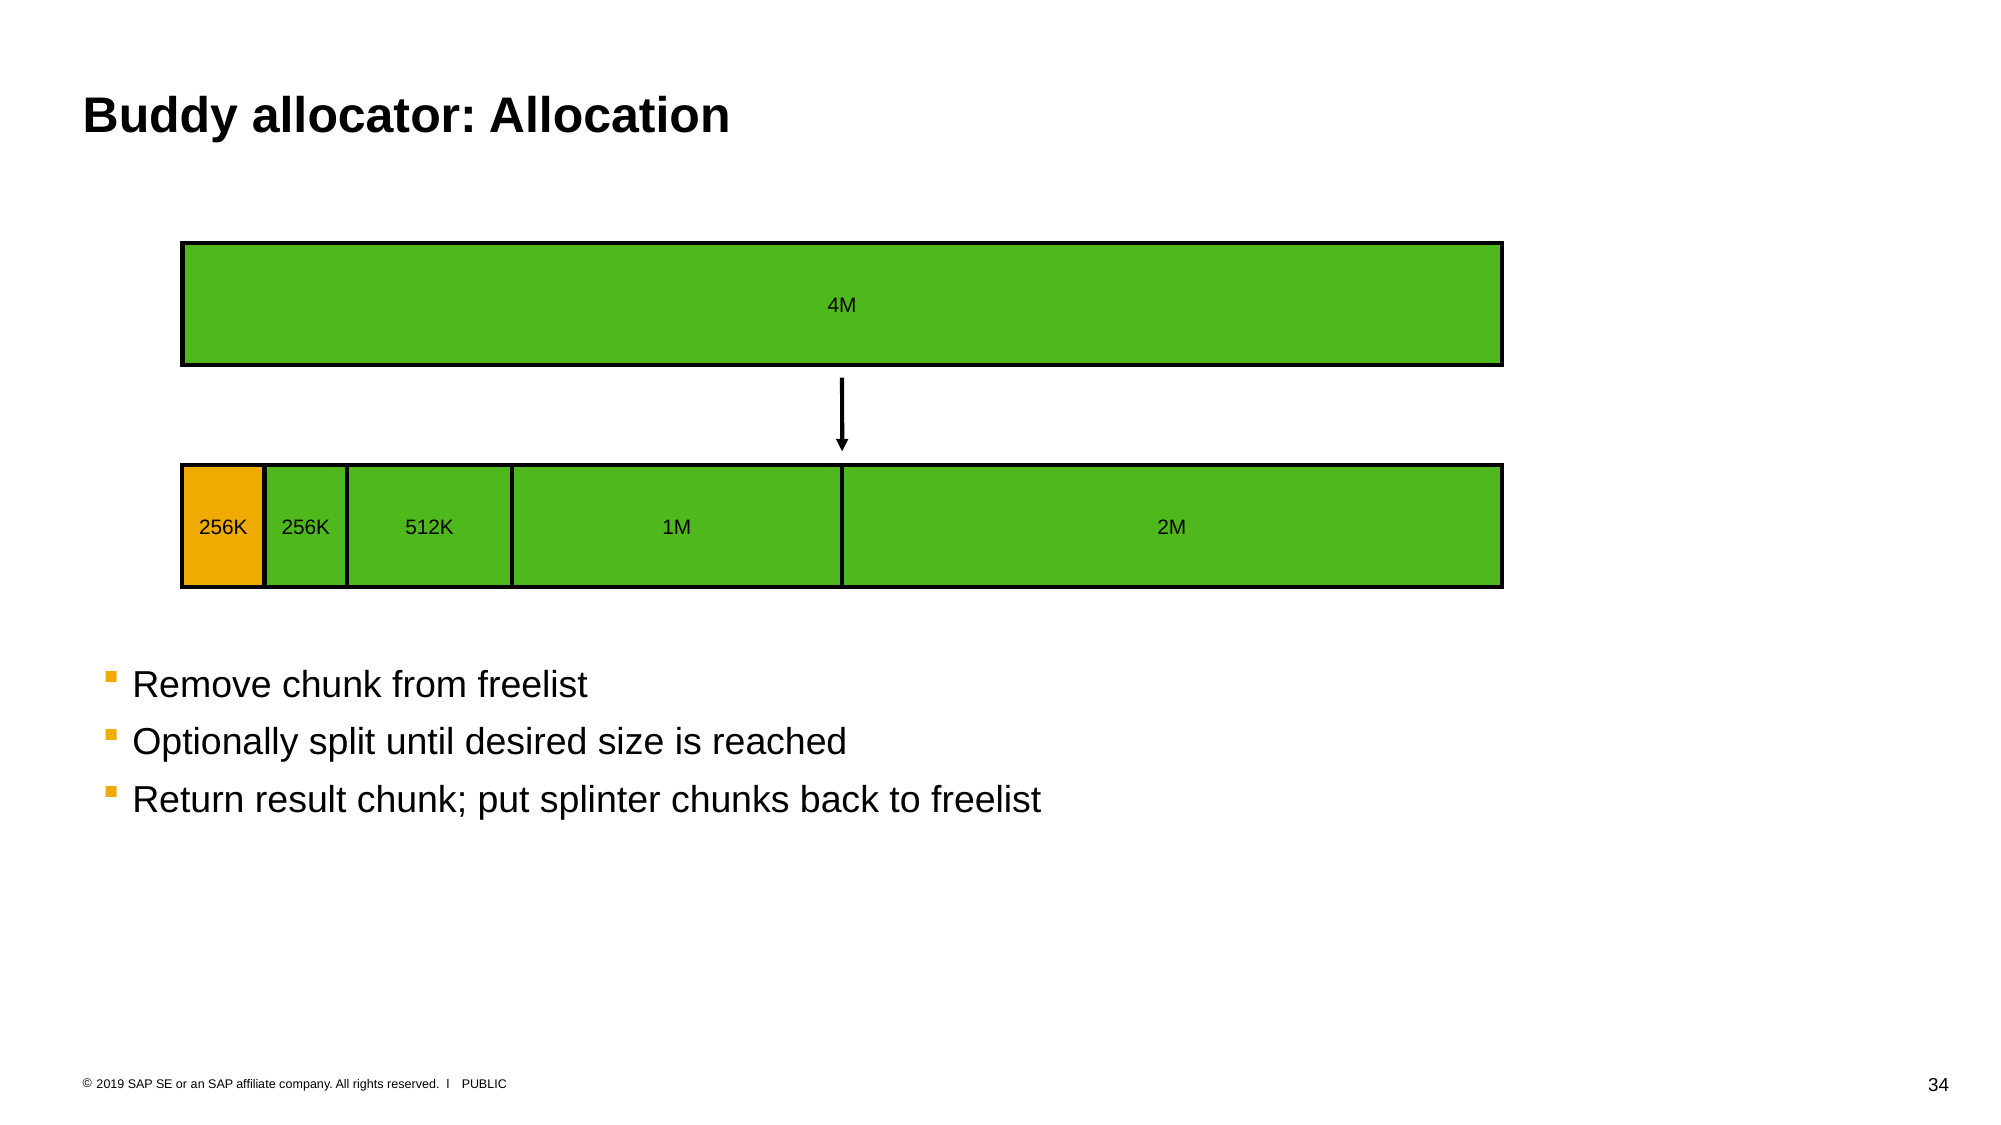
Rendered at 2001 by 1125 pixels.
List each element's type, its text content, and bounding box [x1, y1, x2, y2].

title Buddy allocator: Allocation [82, 82, 1918, 144]
text_box 256K [264, 464, 347, 587]
text_box 512K [347, 464, 512, 587]
text_box 256K [182, 464, 264, 587]
text_box 4M [182, 242, 1502, 365]
list Remove chunk from freelist Optionally split until desired size is reached Return result chunk; put splinter chunks back to freelist [102, 659, 1938, 959]
text_box 1M [512, 464, 842, 587]
text_box 2M [842, 464, 1502, 587]
